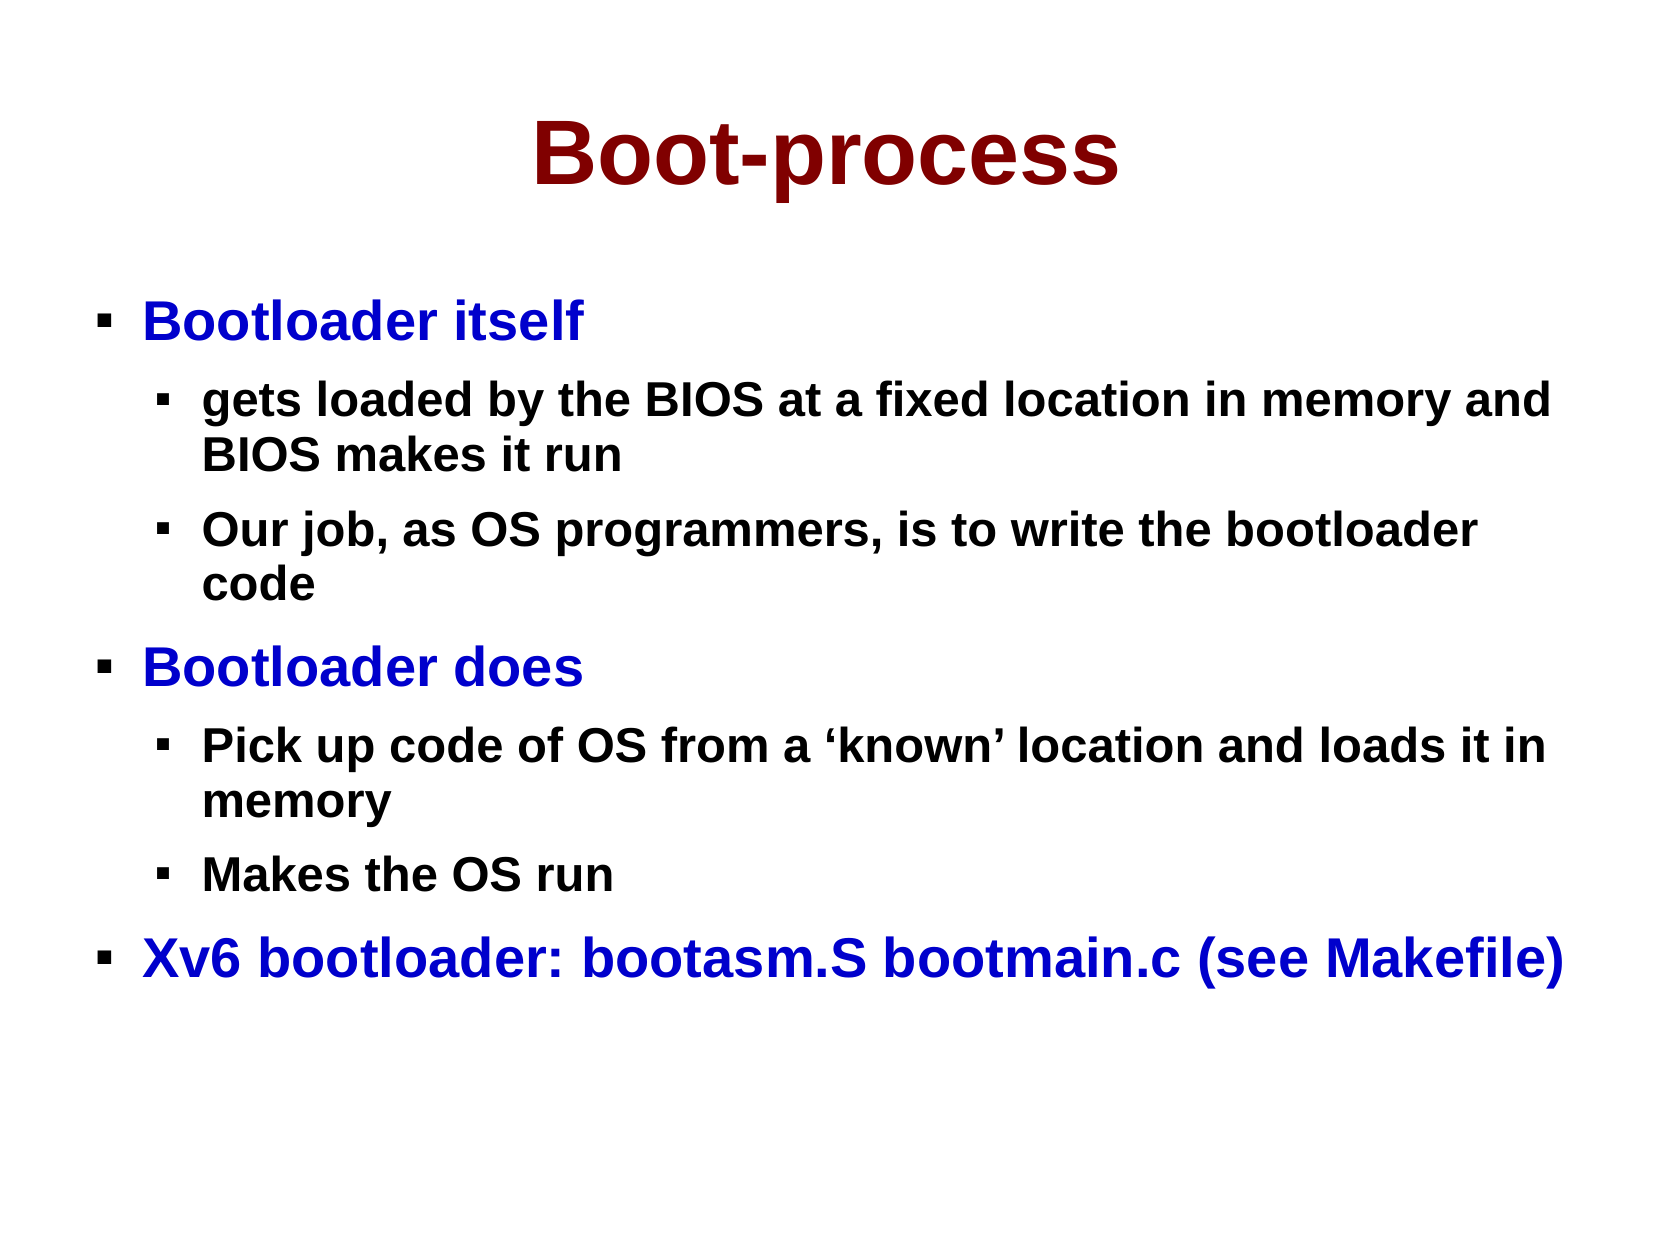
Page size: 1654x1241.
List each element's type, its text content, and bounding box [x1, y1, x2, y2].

title Boot-process [82, 49, 1571, 257]
list Bootloader itself gets loaded by the BIOS at a fixed location in memory and BIOS makes it run Our job, as OS programmers, is to write the bootloader code Bootloader does Pick up code of OS from a ‘known’ location and loads it in memory Makes the OS run Xv6 bootloader: bootasm.S bootmain.c (see Makefile) [82, 290, 1571, 1010]
